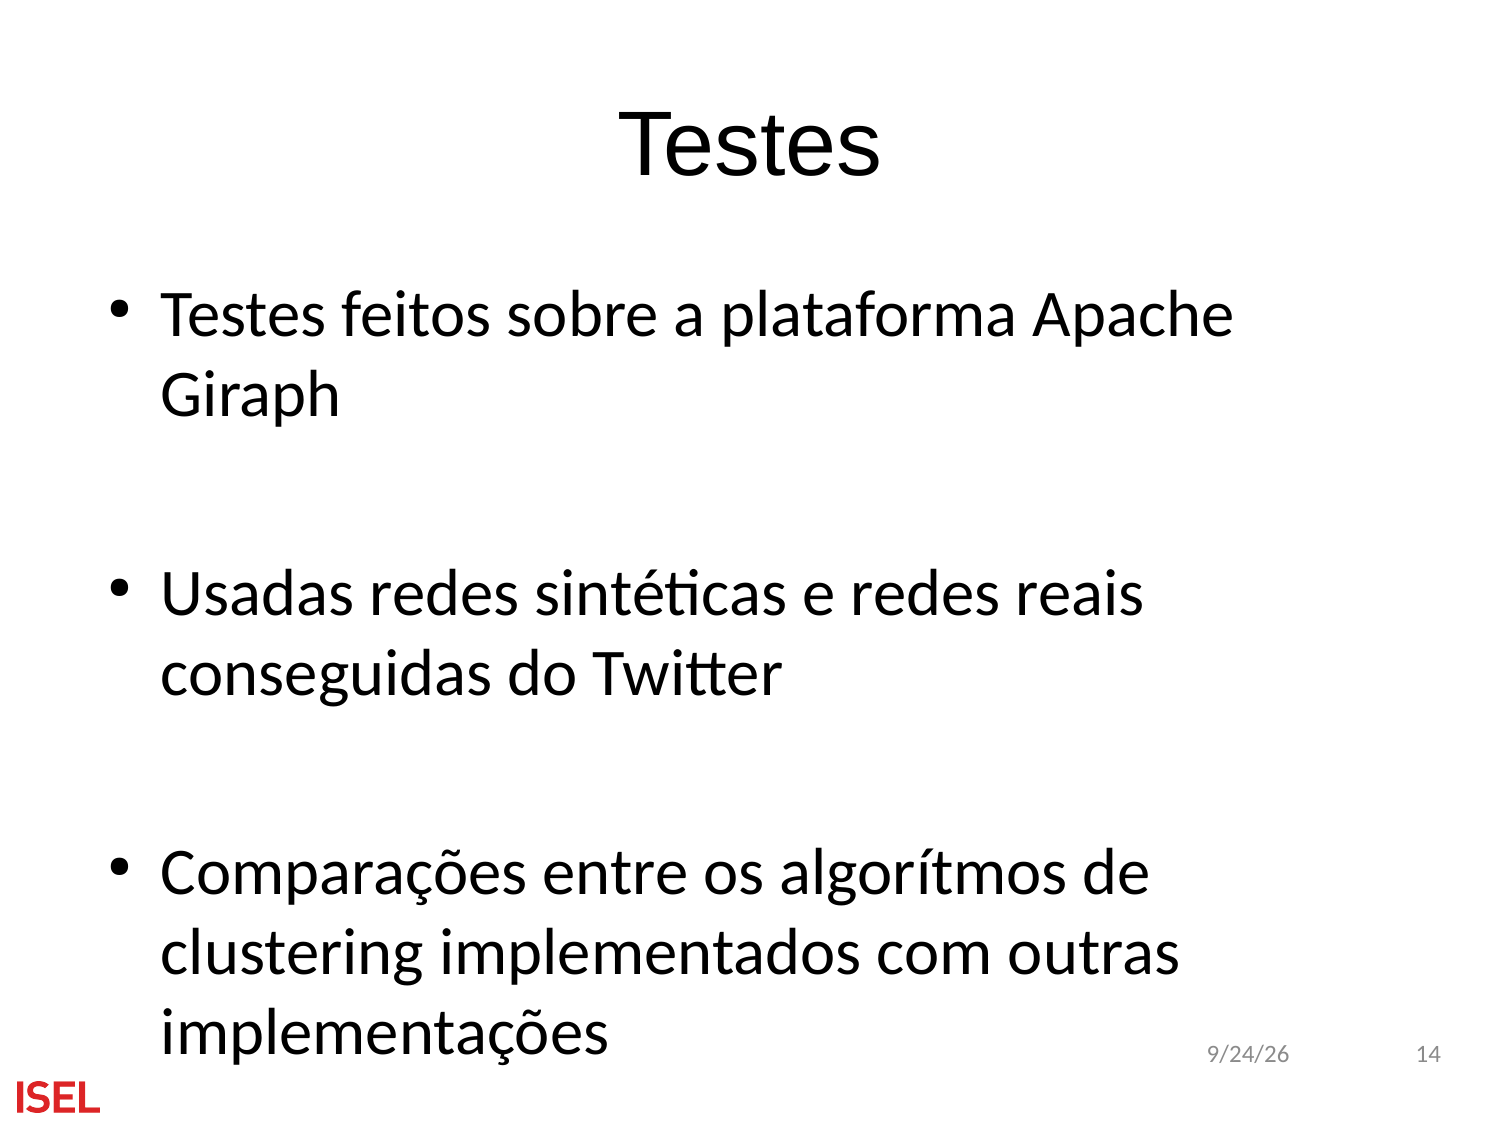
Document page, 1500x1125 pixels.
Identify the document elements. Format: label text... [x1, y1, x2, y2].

title Testes [75, 45, 1425, 233]
slide_number <número> [1347, 1033, 1457, 1071]
list Testes feitos sobre a plataforma Apache Giraph Usadas redes sintéticas e redes reais conseguidas do Twitter Comparações entre os algorítmos de clustering implementados com outras implementações [75, 262, 1425, 1005]
picture [17, 1081, 100, 1113]
slide_number 9/29/14 [1191, 1033, 1340, 1071]
